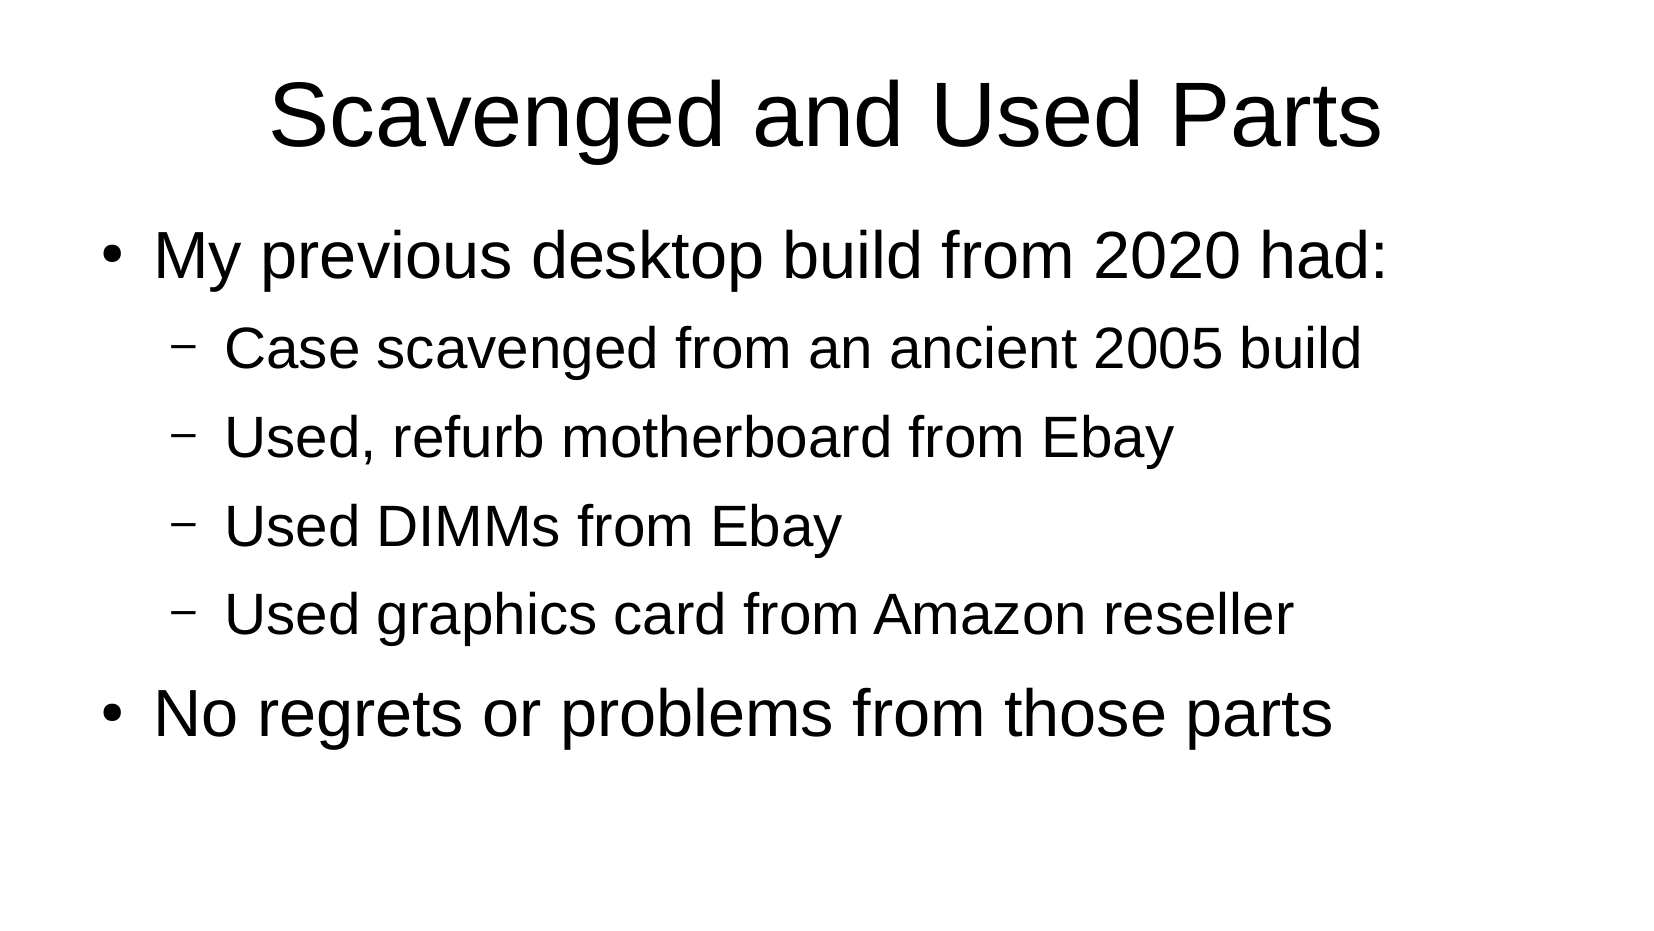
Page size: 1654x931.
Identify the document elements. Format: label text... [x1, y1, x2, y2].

list My previous desktop build from 2020 had: Case scavenged from an ancient 2005 build Used, refurb motherboard from Ebay Used DIMMs from Ebay Used graphics card from Amazon reseller No regrets or problems from those parts [82, 217, 1571, 758]
title Scavenged and Used Parts [82, 37, 1571, 193]
